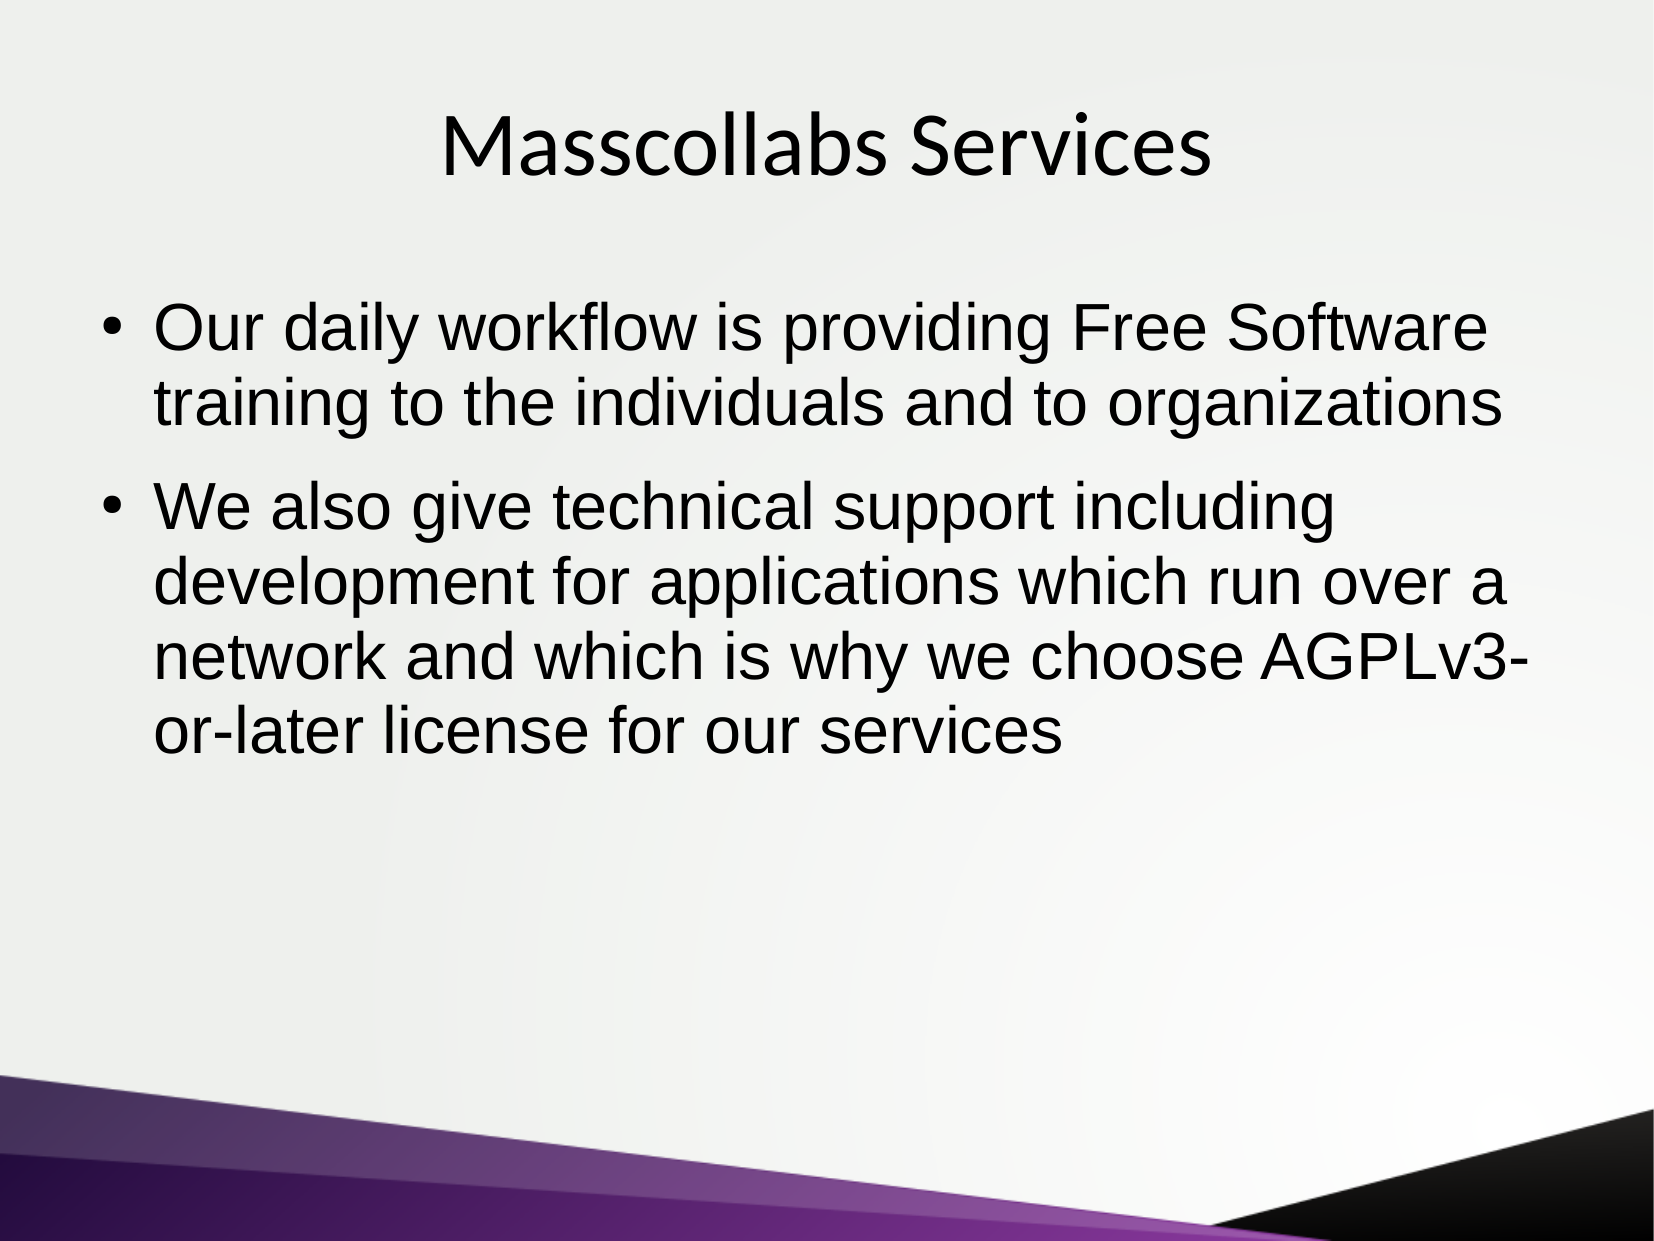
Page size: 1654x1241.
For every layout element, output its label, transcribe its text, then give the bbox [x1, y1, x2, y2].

title Masscollabs Services [82, 49, 1571, 257]
list Our daily workflow is providing Free Software training to the individuals and to organizations We also give technical support including development for applications which run over a network and which is why we choose AGPLv3-or-later license for our services [82, 290, 1571, 1010]
picture [0, 0, 1654, 1241]
